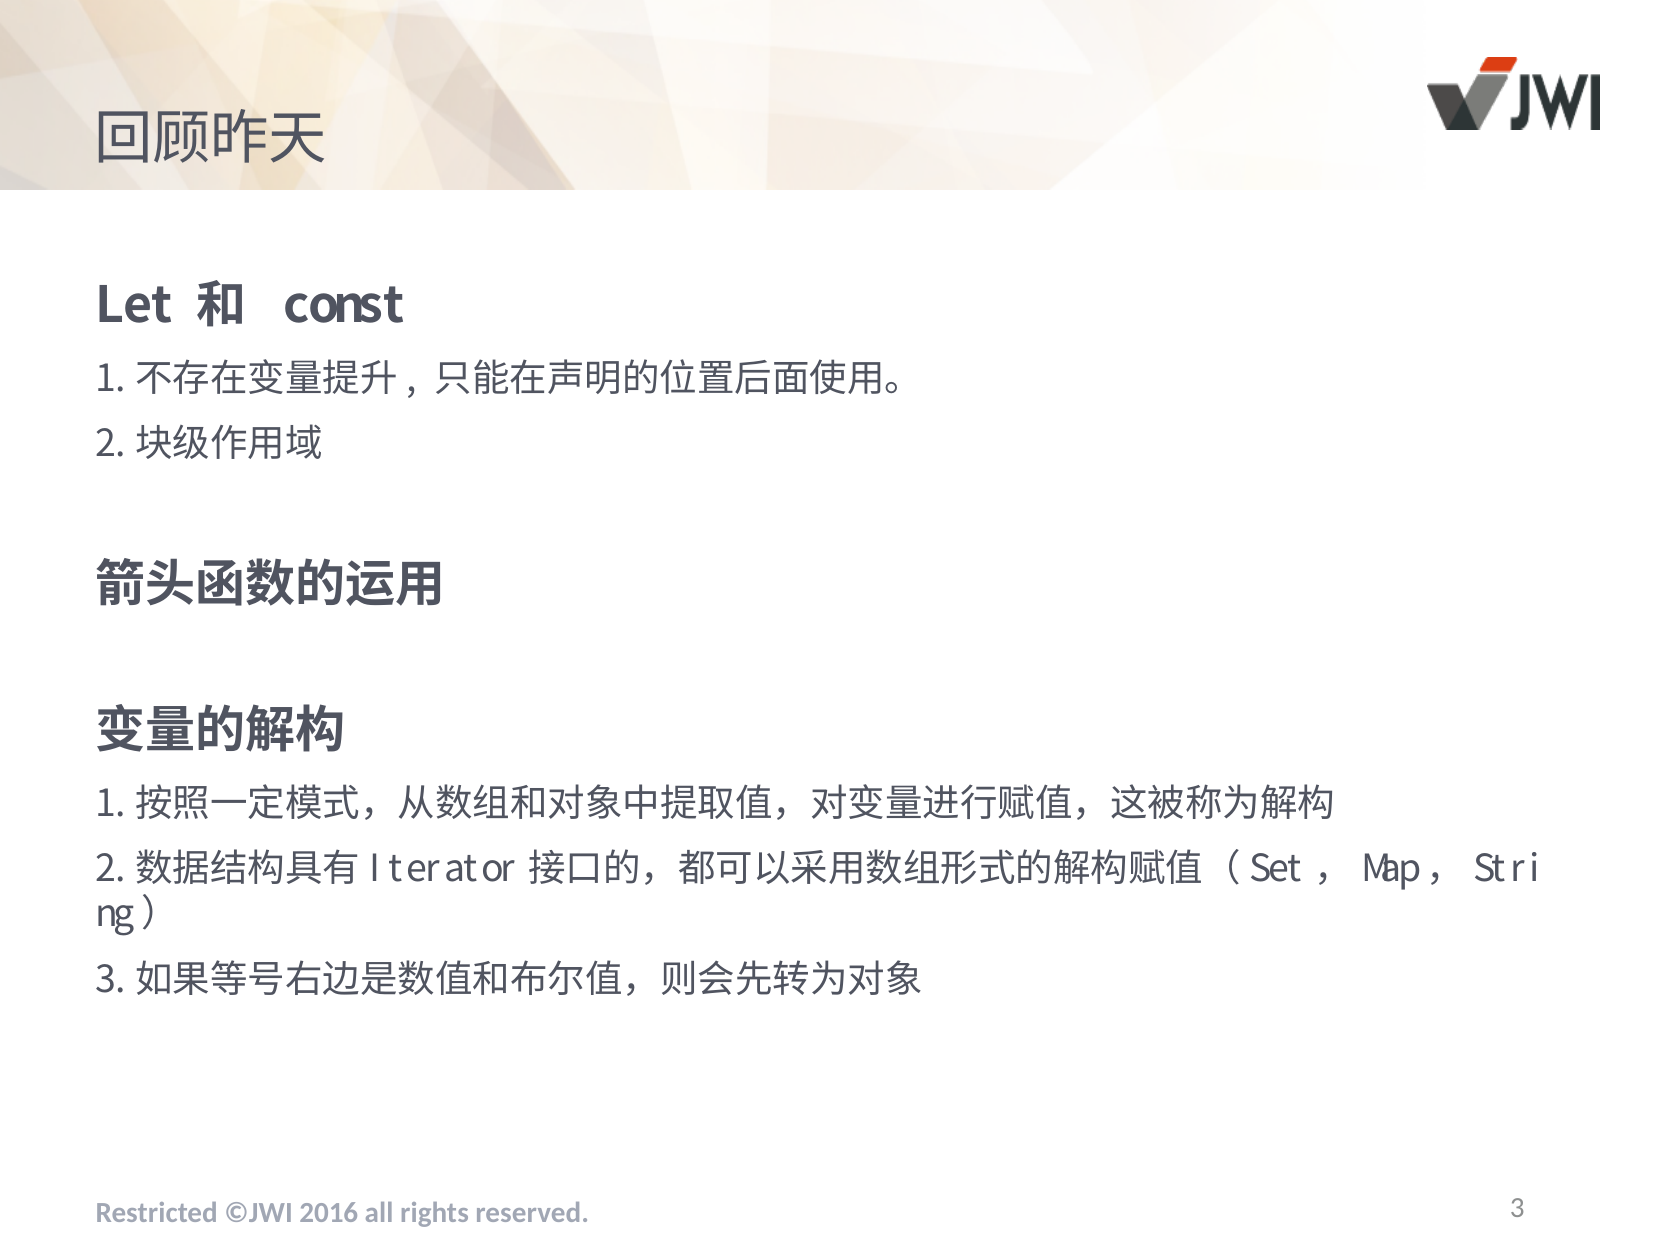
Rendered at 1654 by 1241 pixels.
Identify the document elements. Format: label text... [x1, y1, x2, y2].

list Let 和 const 1.不存在变量提升,只能在声明的位置后面使用。 2.块级作用域 箭头函数的运用 变量的解构 1.按照一定模式，从数组和对象中提取值，对变量进行赋值，这被称为解构 2.数据结构具有Iterator接口的，都可以采用数组形式的解构赋值（Set，Map，String） 3.如果等号右边是数值和布尔值，则会先转为对象 [80, 265, 1564, 1117]
picture [0, 0, 1654, 190]
slide_number <编号> [1394, 1172, 1540, 1239]
title 回顾昨天 [79, 36, 1396, 178]
